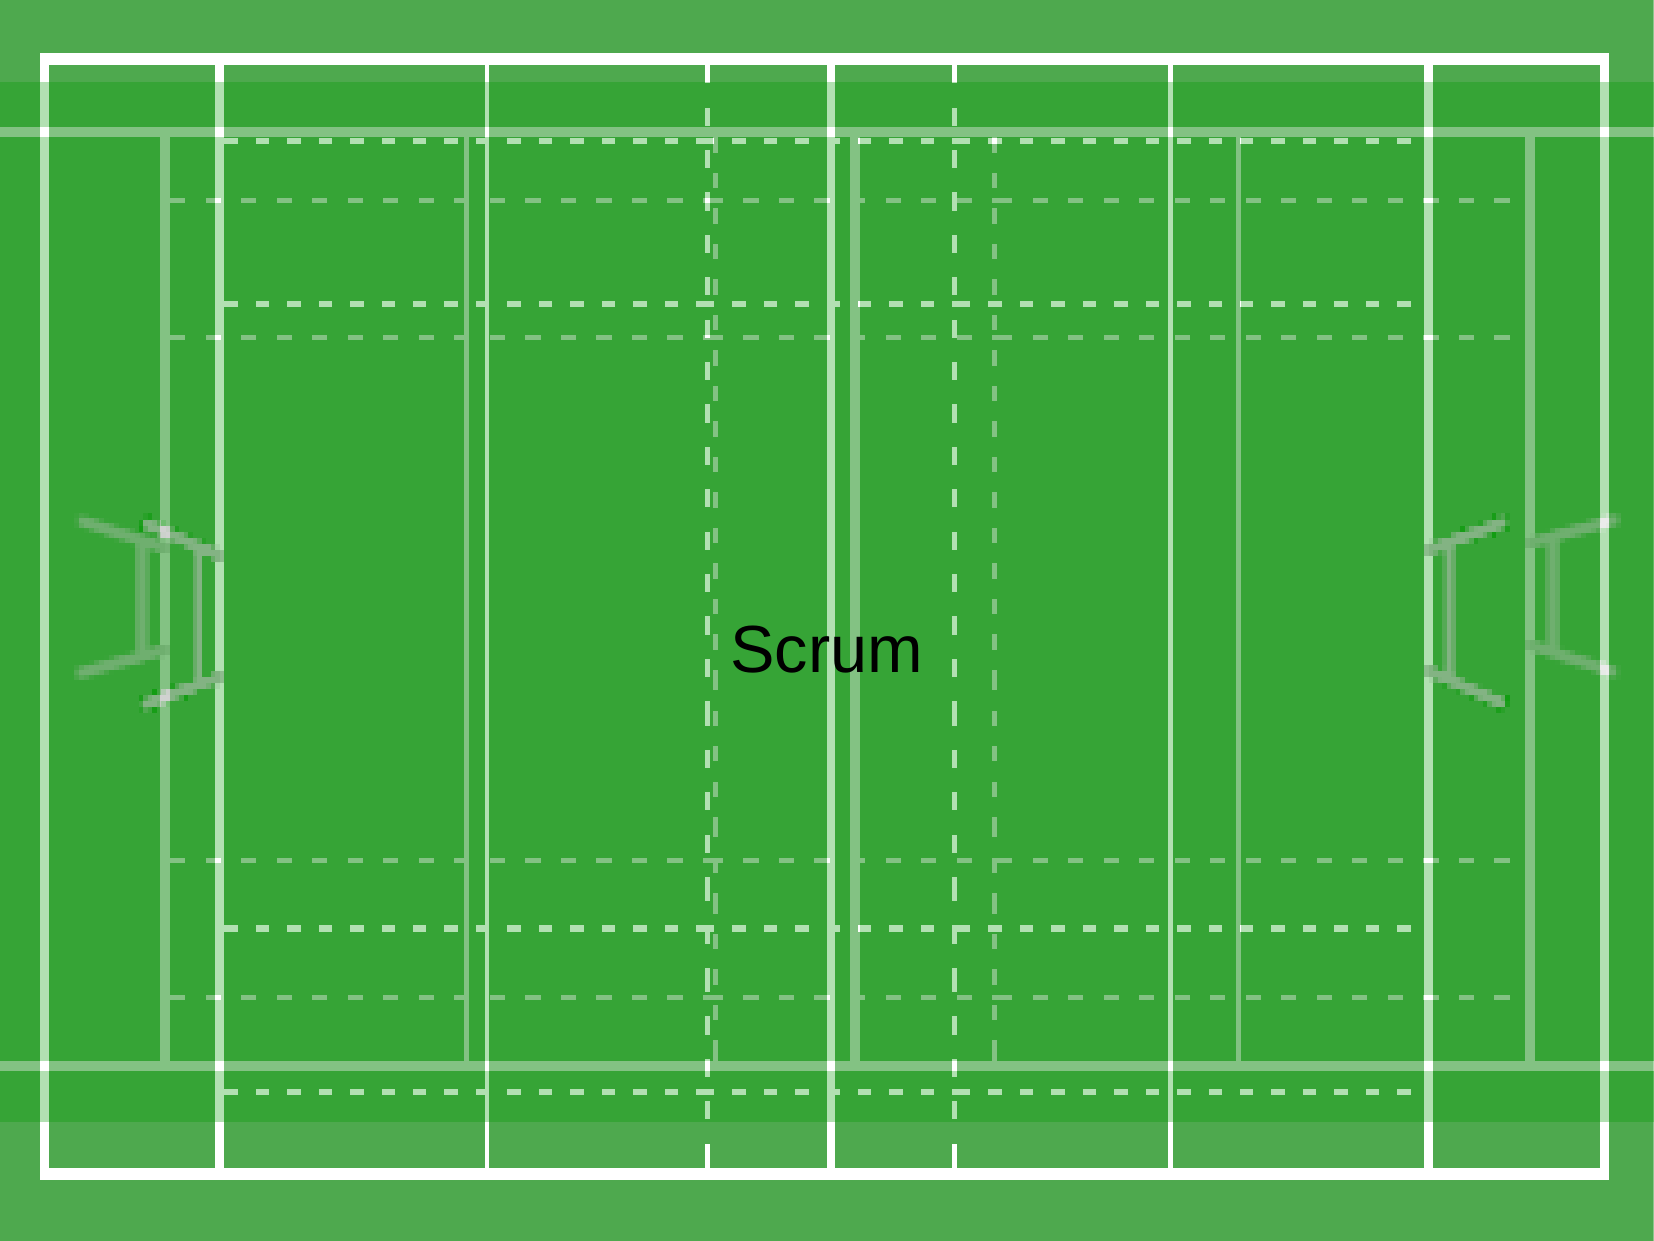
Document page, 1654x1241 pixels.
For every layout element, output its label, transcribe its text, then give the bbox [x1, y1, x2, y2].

picture [0, 0, 1654, 1241]
subtitle Scrum [82, 290, 1571, 1010]
